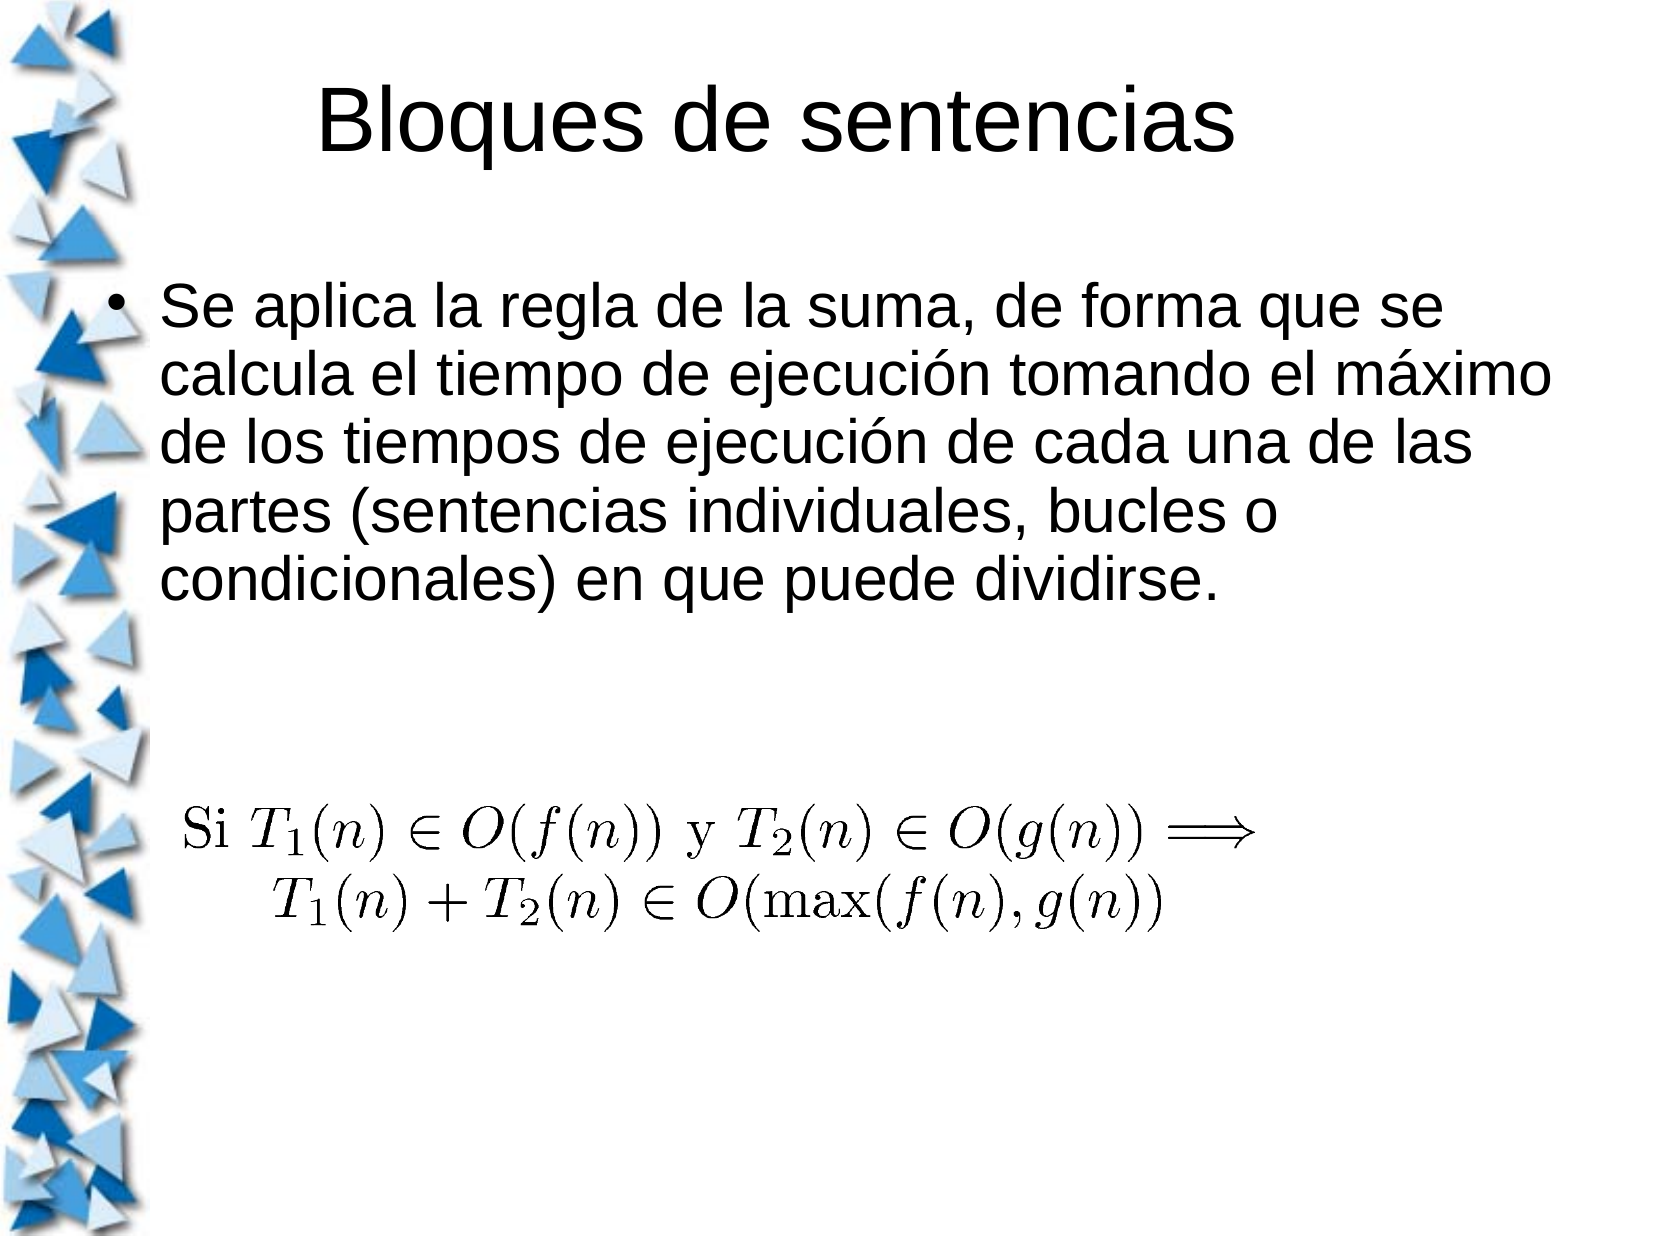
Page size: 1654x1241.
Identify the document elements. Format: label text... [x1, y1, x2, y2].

title Bloques de sentencias [315, 56, 1571, 185]
picture [0, 0, 150, 1236]
picture [177, 797, 1268, 937]
list Se aplica la regla de la suma, de forma que se calcula el tiempo de ejecución tomando el máximo de los tiempos de ejecución de cada una de las partes (sentencias individuales, bucles o condicionales) en que puede dividirse. [88, 271, 1577, 739]
